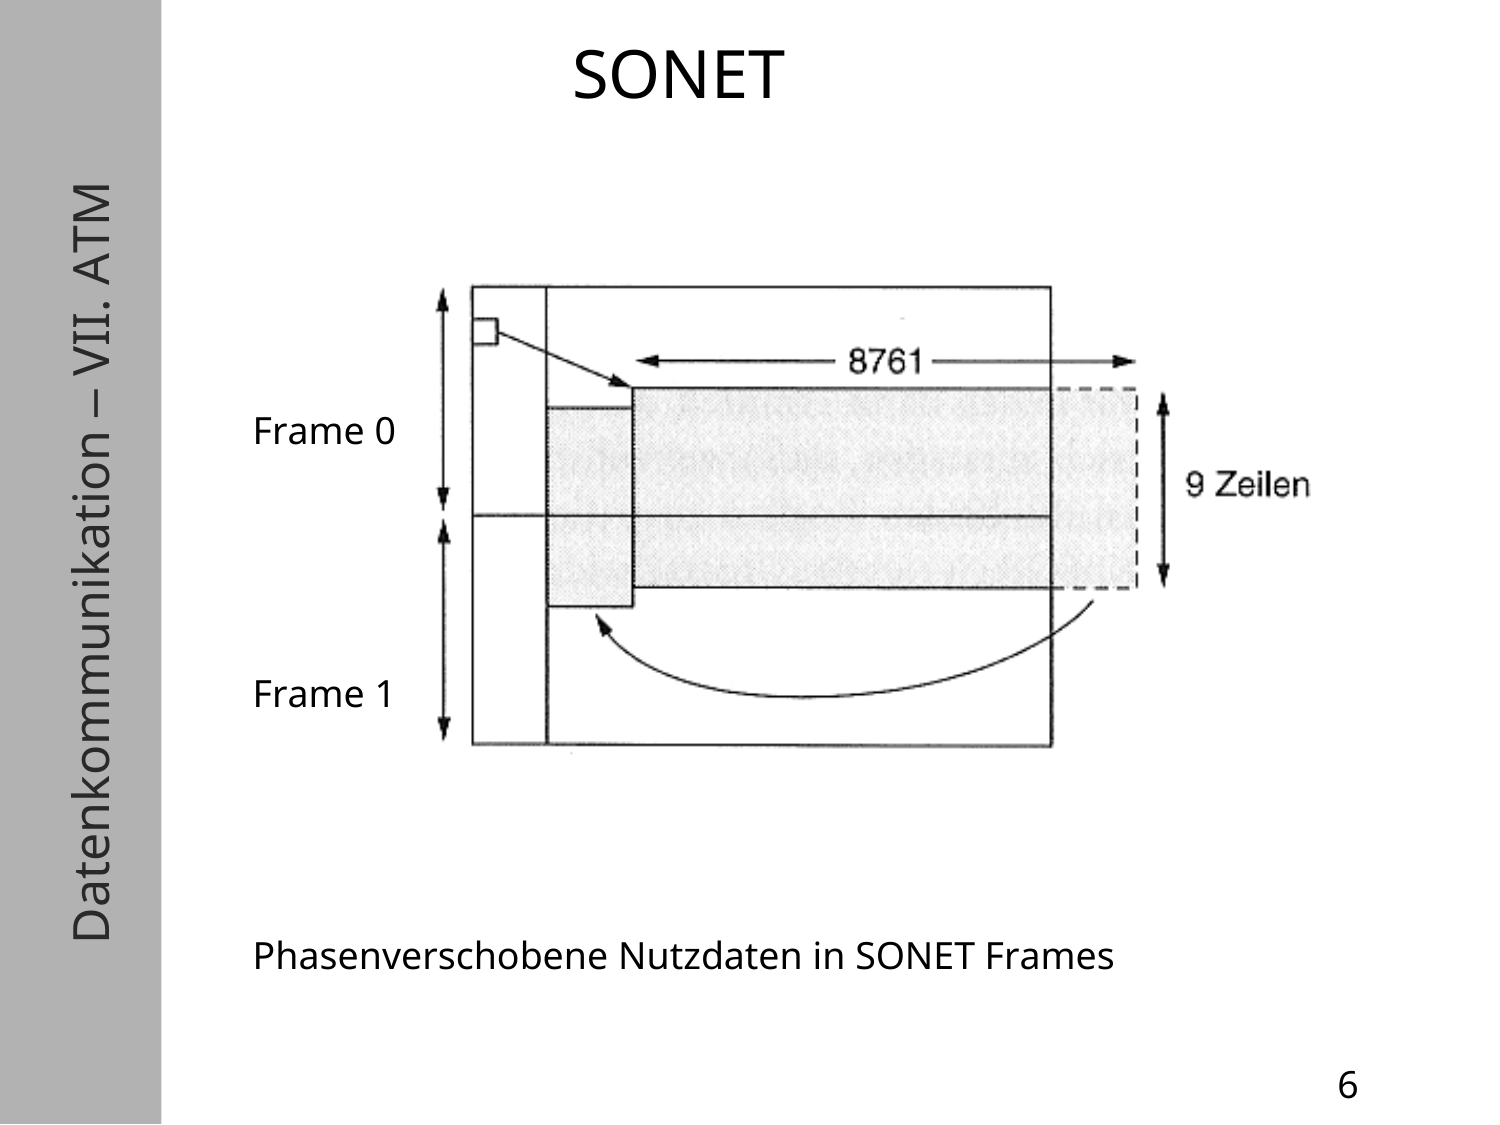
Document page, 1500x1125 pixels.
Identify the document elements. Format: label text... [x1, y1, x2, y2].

text_box Datenkommunikation – VII. ATM [48, 1, 130, 1125]
text_box SONET [549, 25, 809, 120]
picture [428, 276, 1315, 757]
text_box [0, 0, 161, 1124]
text_box Frame 0 Frame 1 Phasenverschobene Nutzdaten in SONET Frames [237, 187, 1449, 899]
text_box [212, 162, 1461, 311]
text_box <number> [1337, 1054, 1500, 1109]
